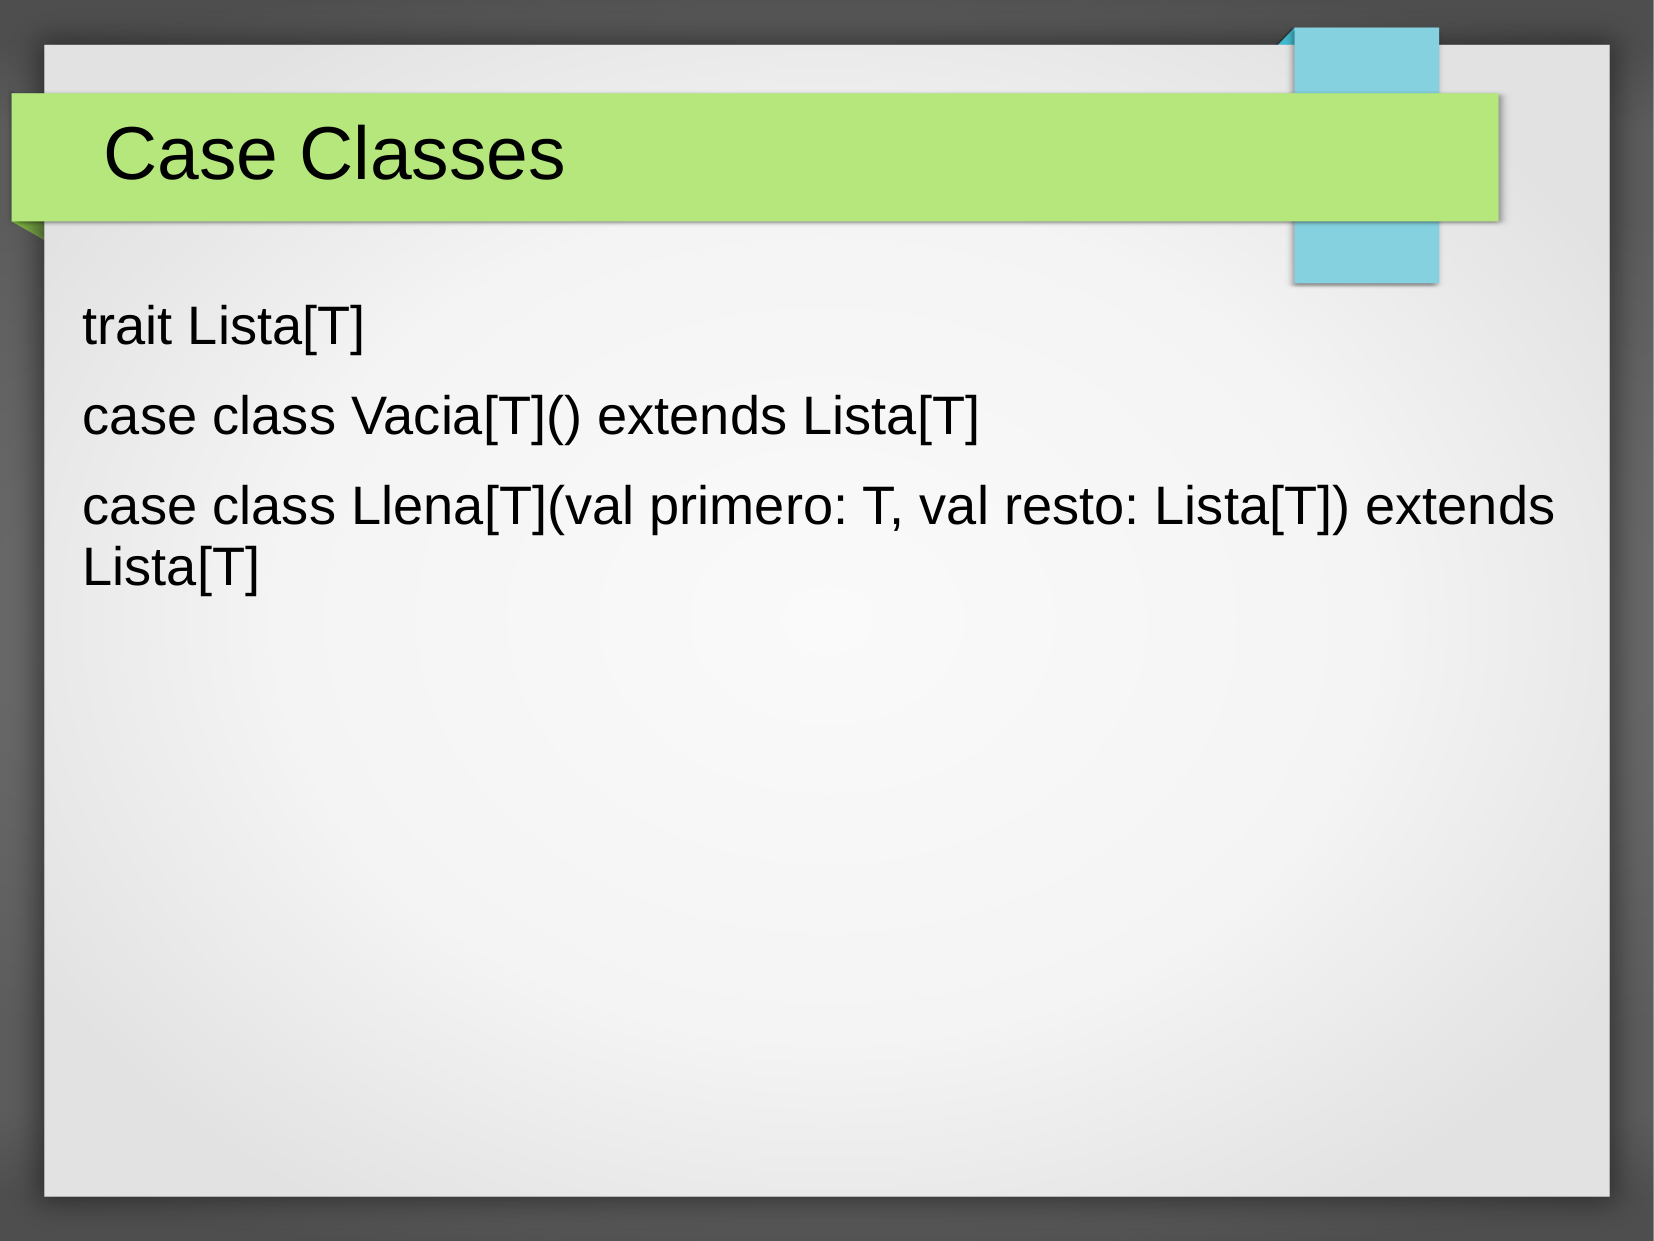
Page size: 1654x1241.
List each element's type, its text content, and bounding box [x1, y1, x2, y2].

title Case Classes [82, 94, 1264, 213]
picture [0, 0, 1654, 1241]
list trait Lista[T] case class Vacia[T]() extends Lista[T] case class Llena[T](val primero: T, val resto: Lista[T]) extends Lista[T] [82, 295, 1571, 1015]
